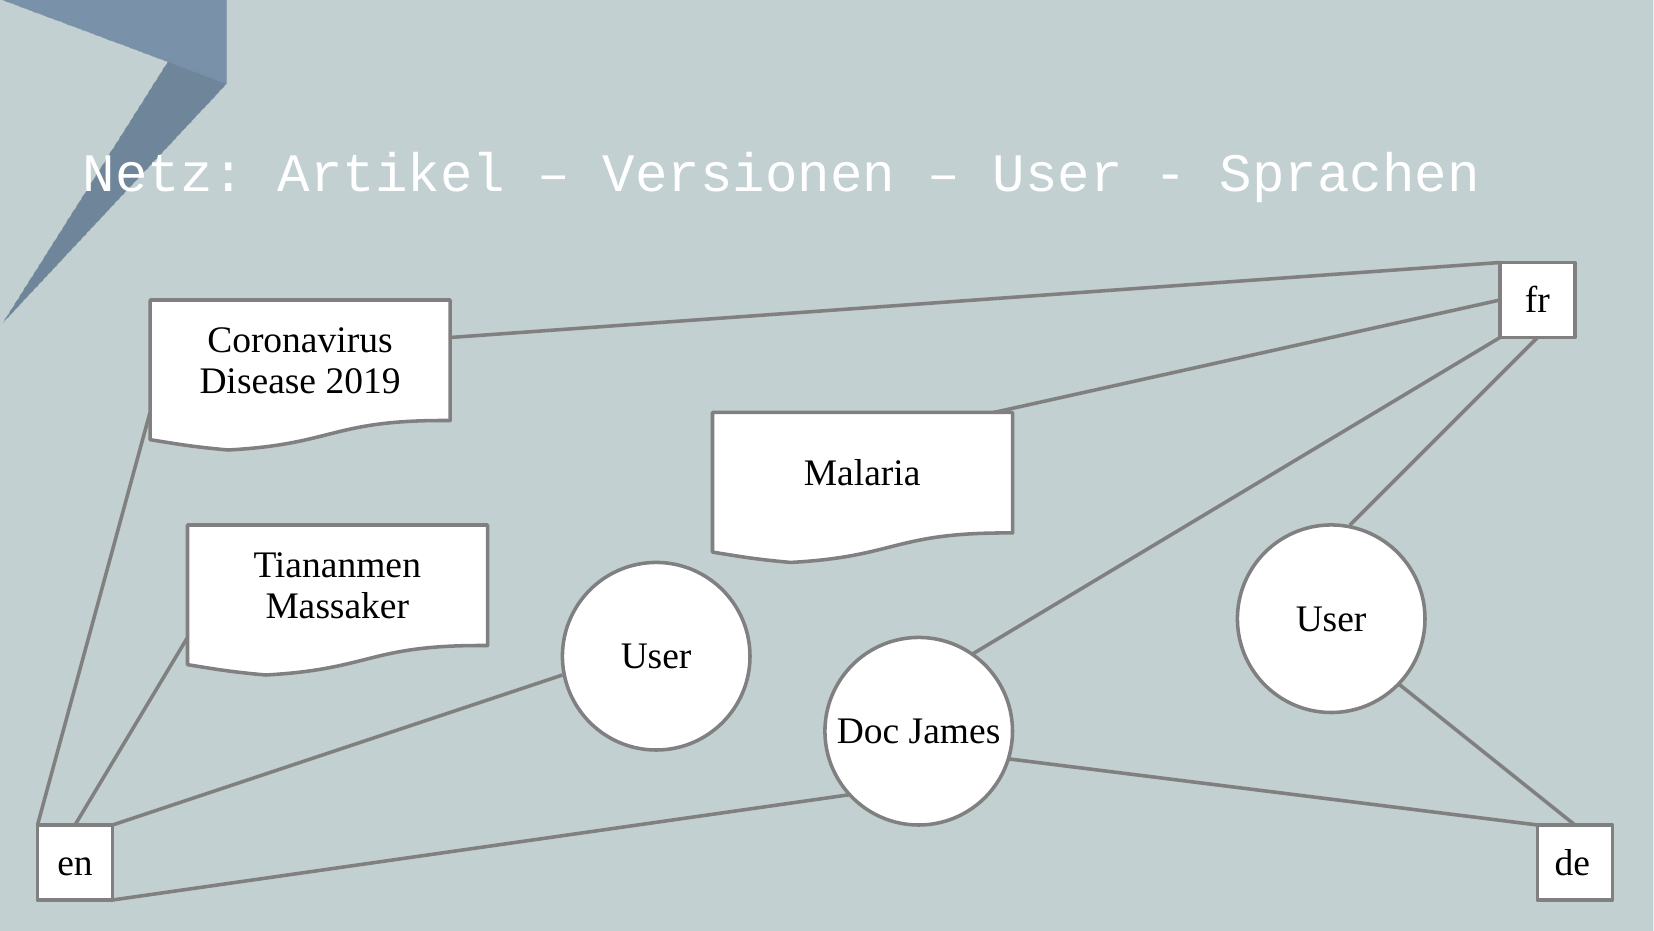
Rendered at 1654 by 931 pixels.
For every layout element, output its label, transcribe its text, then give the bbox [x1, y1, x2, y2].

text_box Coronavirus Disease 2019 [150, 300, 451, 451]
picture [0, 0, 1654, 931]
text_box User [562, 562, 751, 751]
text_box fr [1500, 262, 1576, 338]
text_box Malaria [712, 412, 1013, 563]
text_box en [37, 825, 113, 901]
text_box de [1537, 825, 1613, 901]
text_box Doc James [824, 637, 1013, 826]
text_box Tiananmen Massaker [187, 525, 488, 676]
text_box User [1237, 524, 1426, 713]
title Netz: Artikel – Versionen – User - Sprachen [82, 99, 1571, 255]
